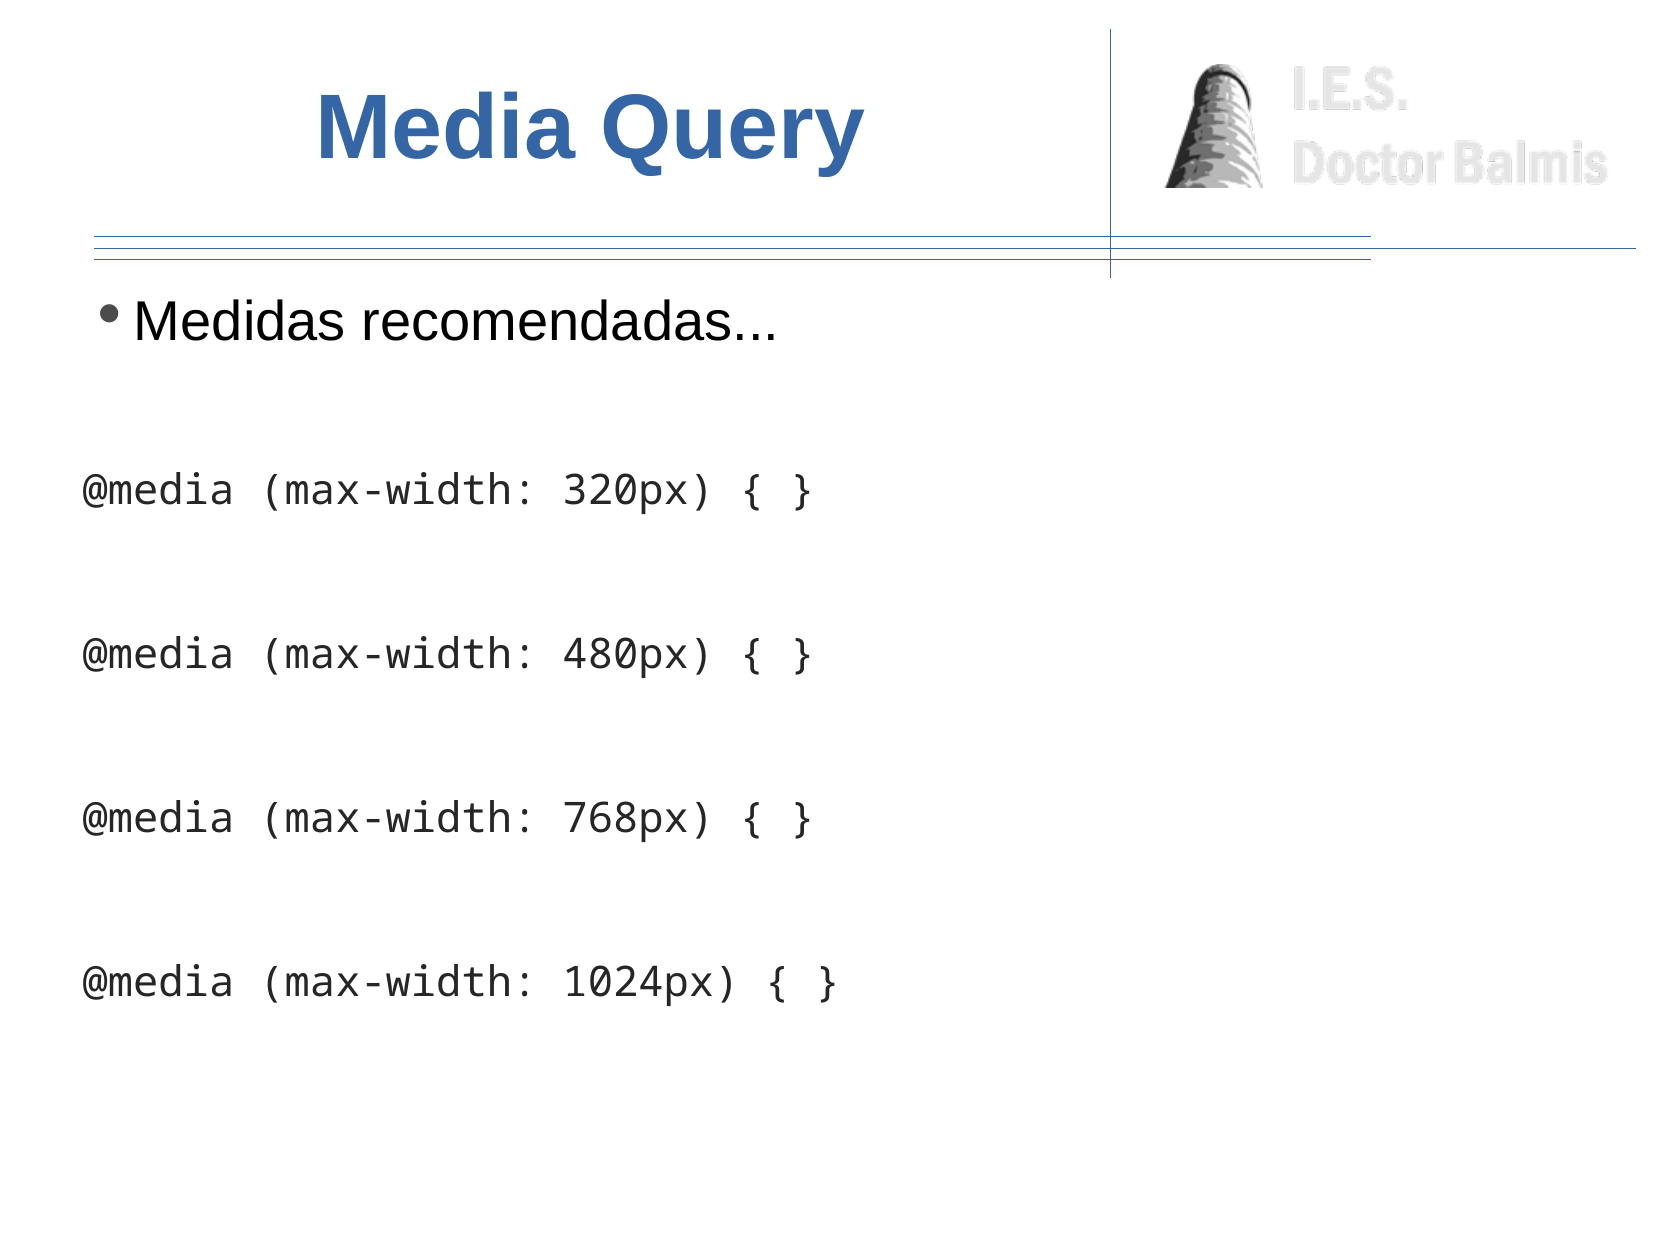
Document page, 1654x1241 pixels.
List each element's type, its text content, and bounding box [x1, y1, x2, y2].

picture [1133, 64, 1619, 188]
title Media Query [118, 23, 1063, 231]
list Medidas recomendadas... @media (max-width: 320px) { } @media (max-width: 480px) { } @media (max-width: 768px) { } @media (max-width: 1024px) { } [82, 290, 1571, 1010]
